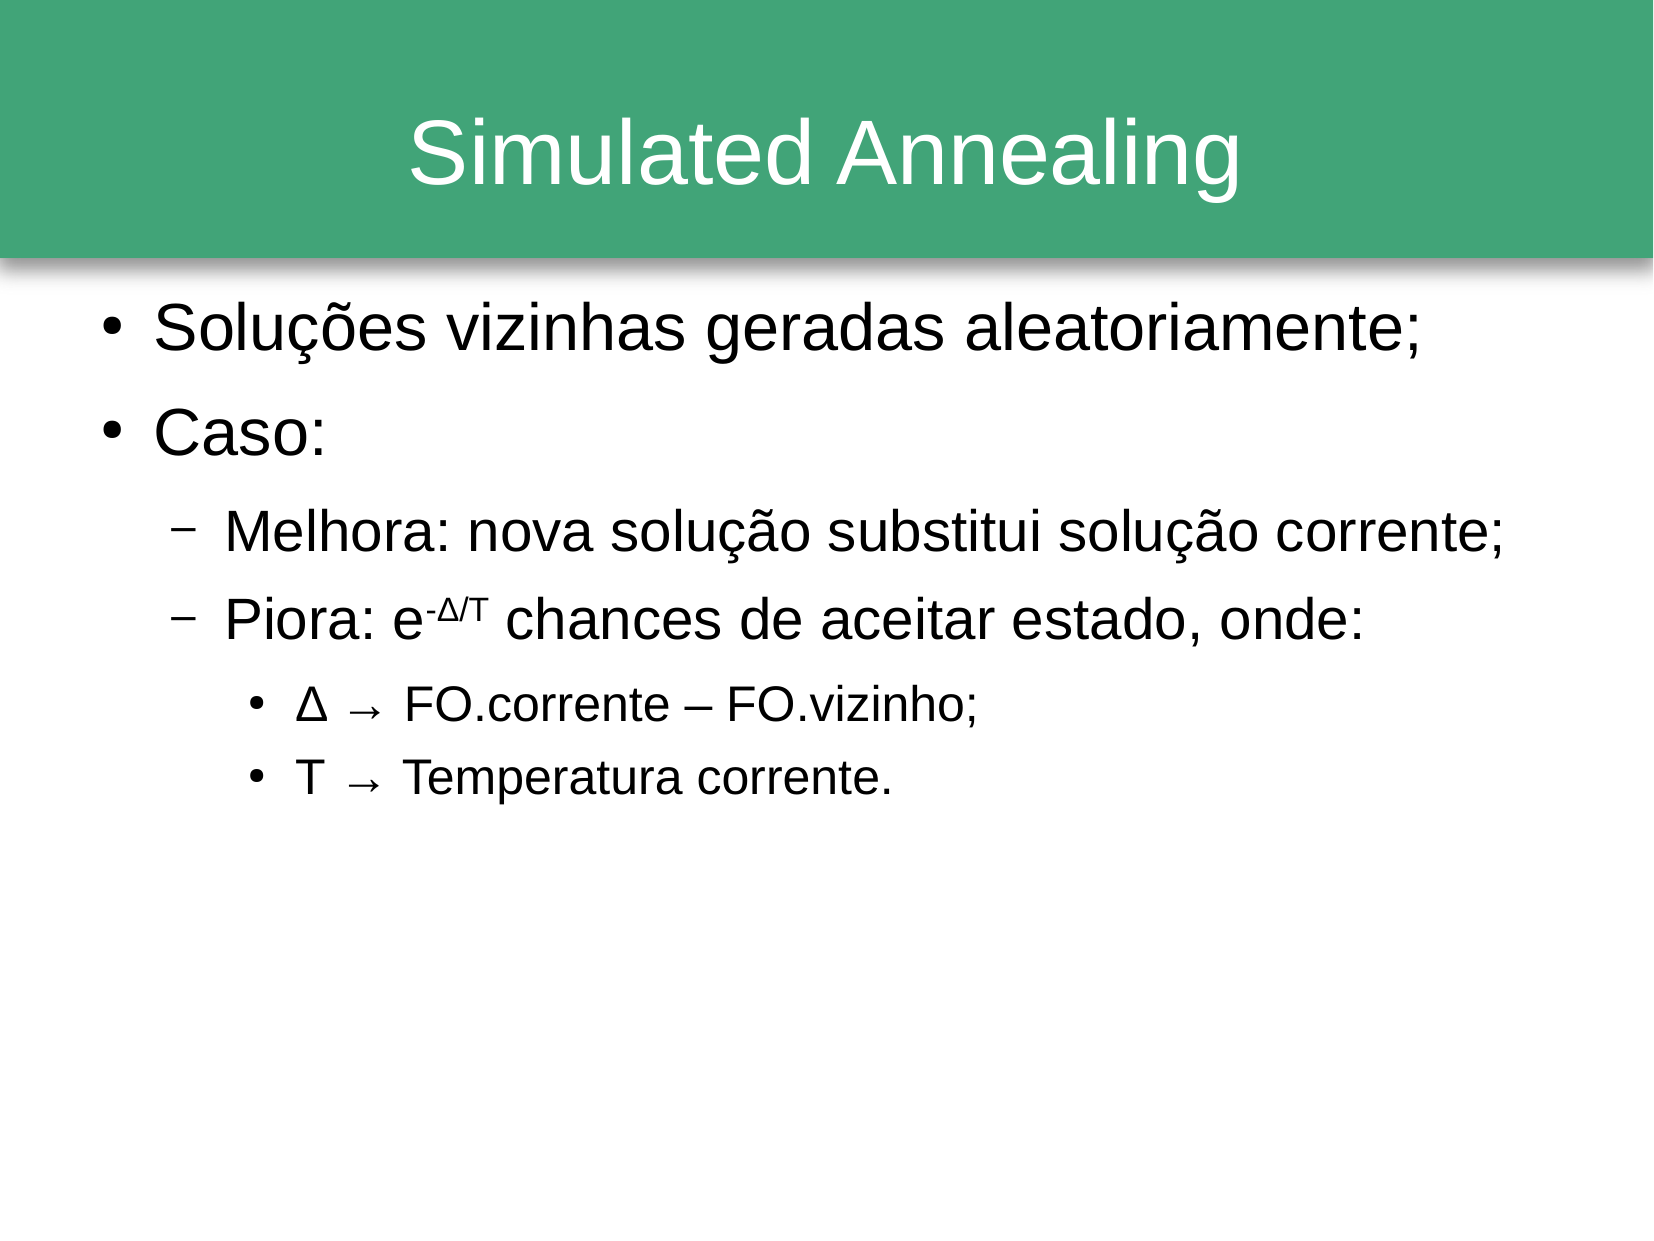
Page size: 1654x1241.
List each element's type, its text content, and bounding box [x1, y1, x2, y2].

list Soluções vizinhas geradas aleatoriamente; Caso: Melhora: nova solução substitui solução corrente; Piora: e-Δ/T chances de aceitar estado, onde: Δ → FO.corrente – FO.vizinho; T → Temperatura corrente. [82, 290, 1571, 1010]
title Simulated Annealing [82, 49, 1571, 257]
picture [0, 0, 1654, 1241]
